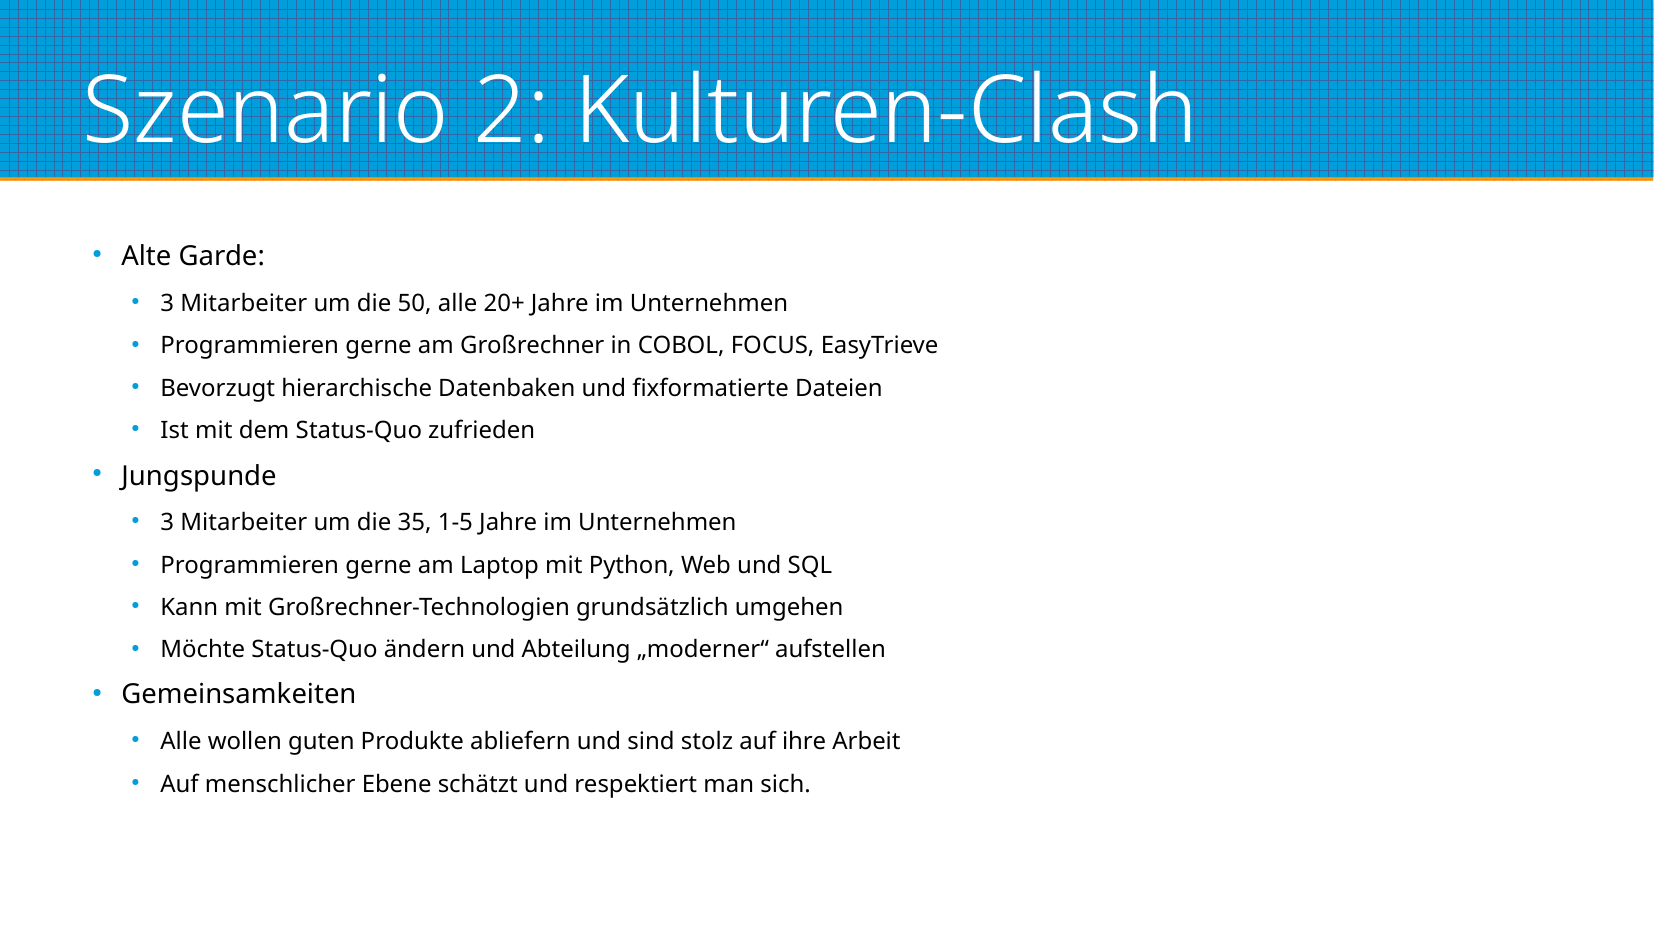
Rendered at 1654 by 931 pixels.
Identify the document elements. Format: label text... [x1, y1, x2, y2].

title Szenario 2: Kulturen-Clash [82, 14, 1571, 171]
list Alte Garde: 3 Mitarbeiter um die 50, alle 20+ Jahre im Unternehmen Programmieren gerne am Großrechner in COBOL, FOCUS, EasyTrieve Bevorzugt hierarchische Datenbaken und fixformatierte Dateien Ist mit dem Status-Quo zufrieden Jungspunde 3 Mitarbeiter um die 35, 1-5 Jahre im Unternehmen Programmieren gerne am Laptop mit Python, Web und SQL Kann mit Großrechner-Technologien grundsätzlich umgehen Möchte Status-Quo ändern und Abteilung „moderner“ aufstellen Gemeinsamkeiten Alle wollen guten Produkte abliefern und sind stolz auf ihre Arbeit Auf menschlicher Ebene schätzt und respektiert man sich. [82, 236, 1329, 811]
